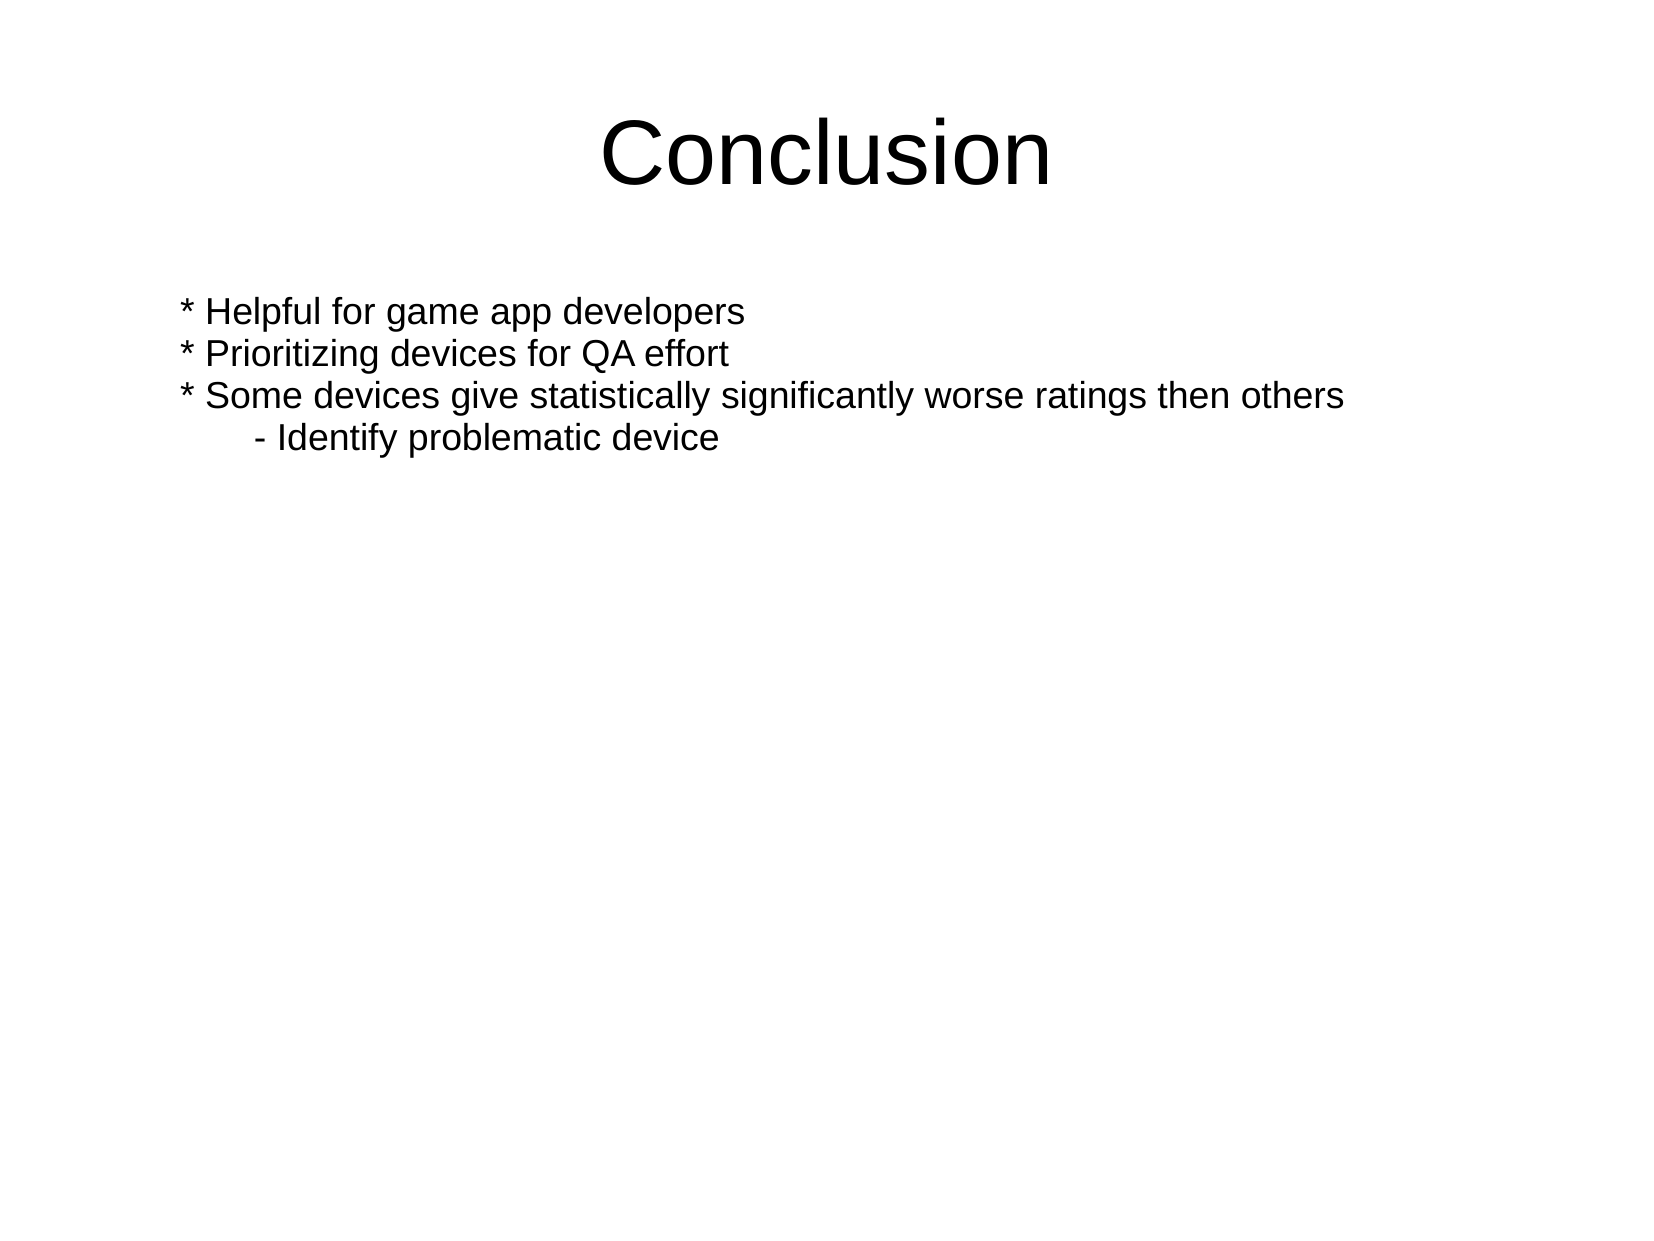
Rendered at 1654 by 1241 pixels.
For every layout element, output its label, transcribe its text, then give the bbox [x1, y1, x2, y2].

title Conclusion [82, 49, 1571, 257]
text_box * Helpful for game app developers * Prioritizing devices for QA effort * Some devices give statistically significantly worse ratings then others - Identify problematic device [165, 283, 1536, 467]
